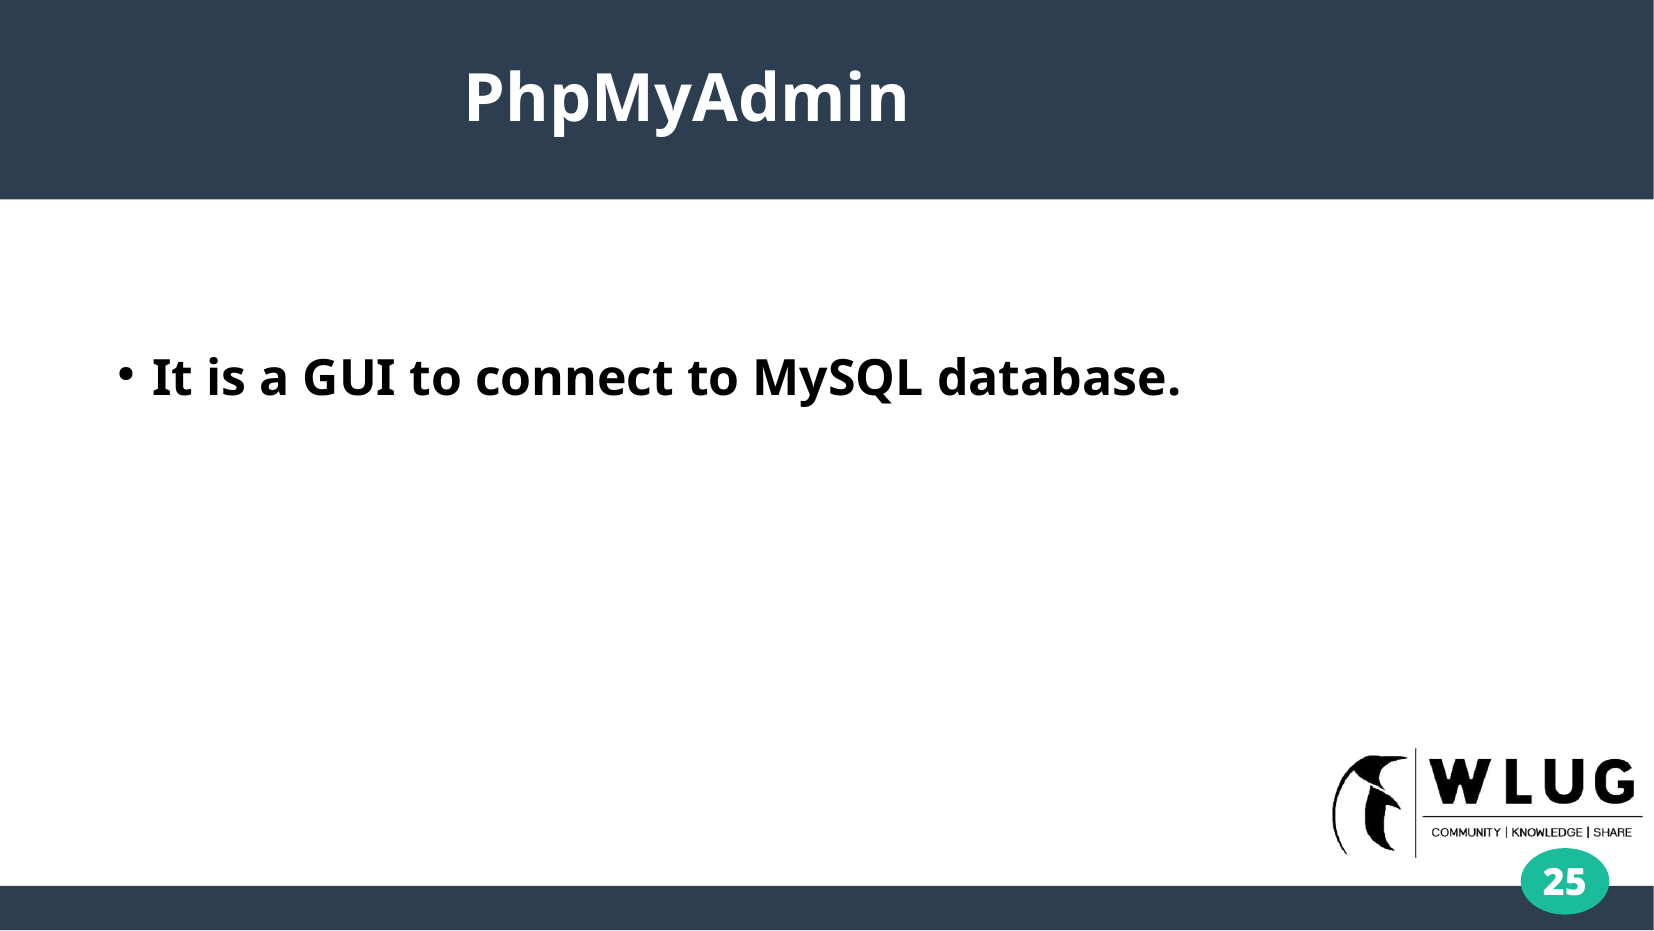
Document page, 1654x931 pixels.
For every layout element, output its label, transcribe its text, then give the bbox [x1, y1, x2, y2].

picture [1311, 740, 1654, 863]
title PhpMyAdmin [59, 37, 1595, 155]
text_box It is a GUI to connect to MySQL database. [66, 224, 1371, 438]
